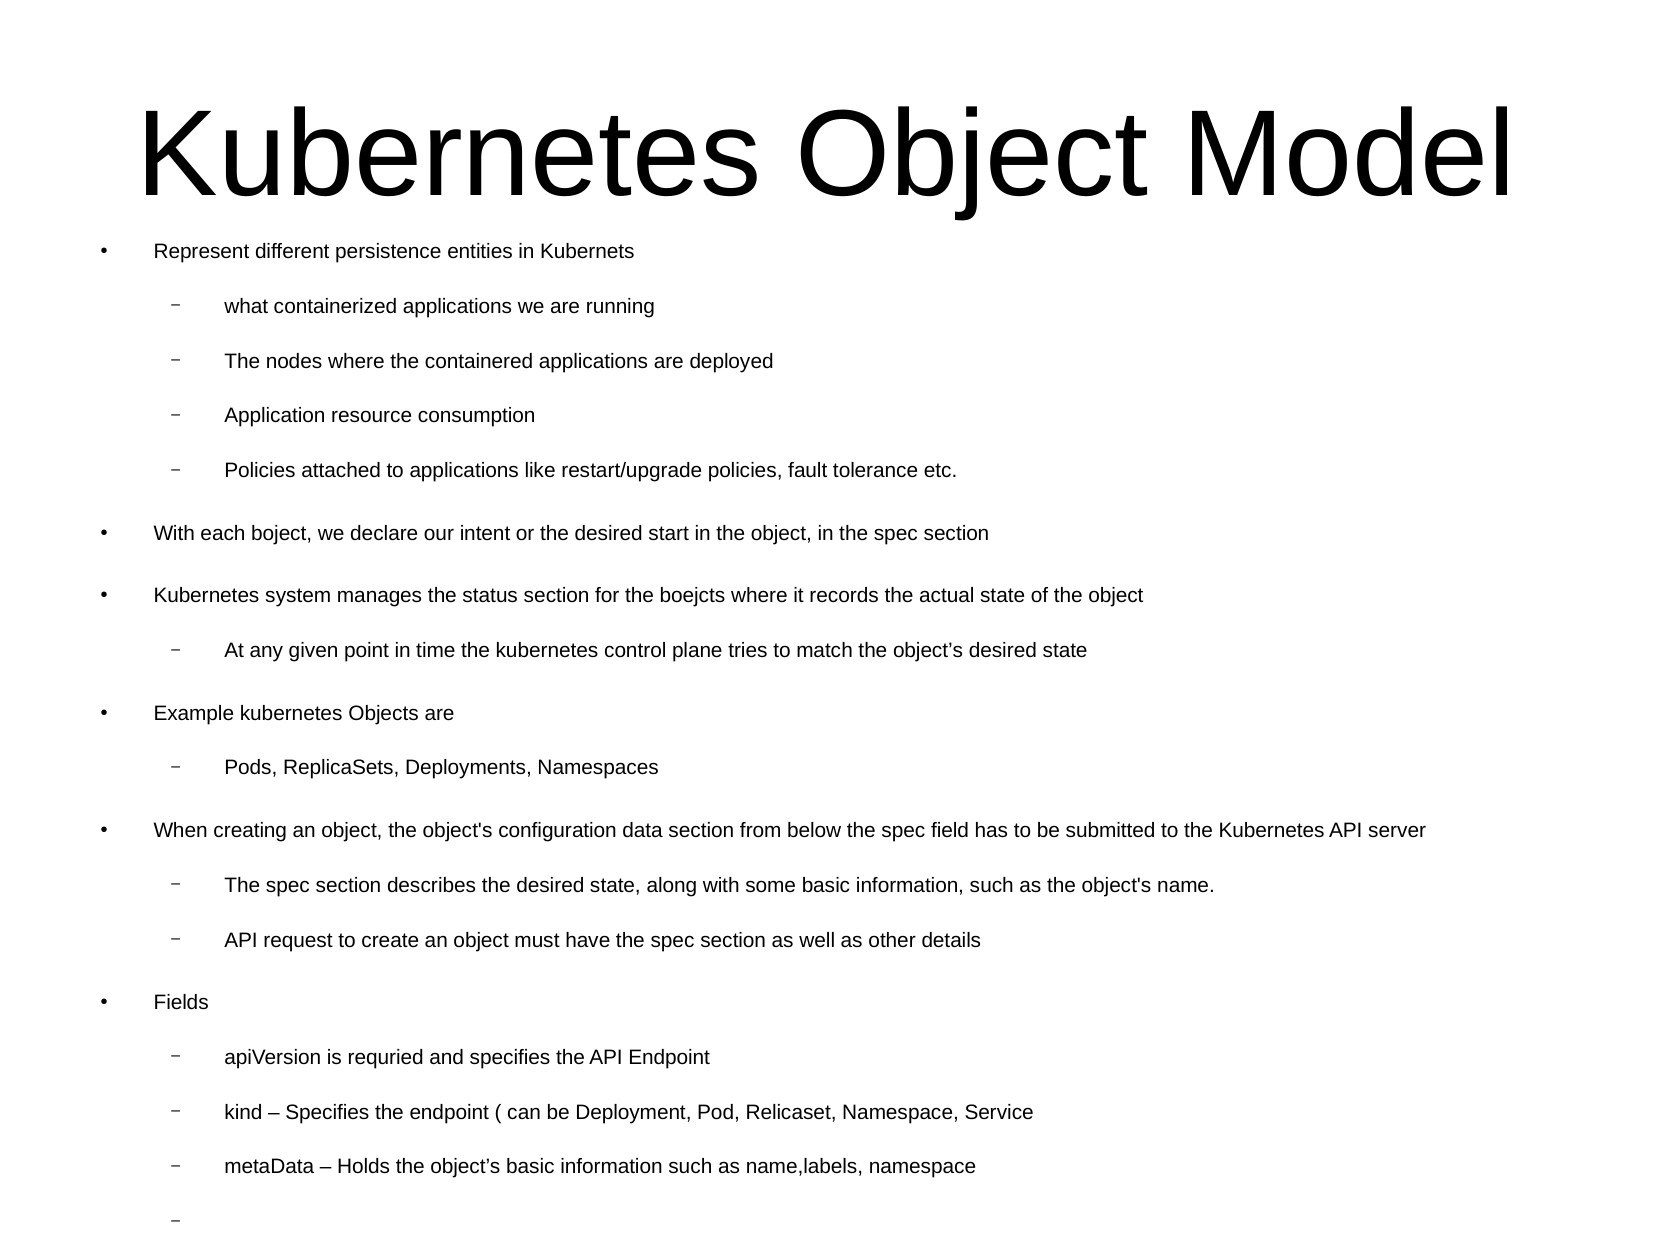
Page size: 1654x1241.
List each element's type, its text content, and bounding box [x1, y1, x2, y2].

title Kubernetes Object Model [82, 49, 1571, 240]
list Represent different persistence entities in Kubernets what containerized applications we are running The nodes where the containered applications are deployed Application resource consumption Policies attached to applications like restart/upgrade policies, fault tolerance etc. With each boject, we declare our intent or the desired start in the object, in the spec section Kubernetes system manages the status section for the boejcts where it records the actual state of the object At any given point in time the kubernetes control plane tries to match the object’s desired state Example kubernetes Objects are Pods, ReplicaSets, Deployments, Namespaces When creating an object, the object's configuration data section from below the spec field has to be submitted to the Kubernetes API server The spec section describes the desired state, along with some basic information, such as the object's name. API request to create an object must have the spec section as well as other details Fields apiVersion is requried and specifies the API Endpoint kind – Specifies the endpoint ( can be Deployment, Pod, Relicaset, Namespace, Service metaData – Holds the object’s basic information such as name,labels, namespace [82, 240, 1651, 1241]
